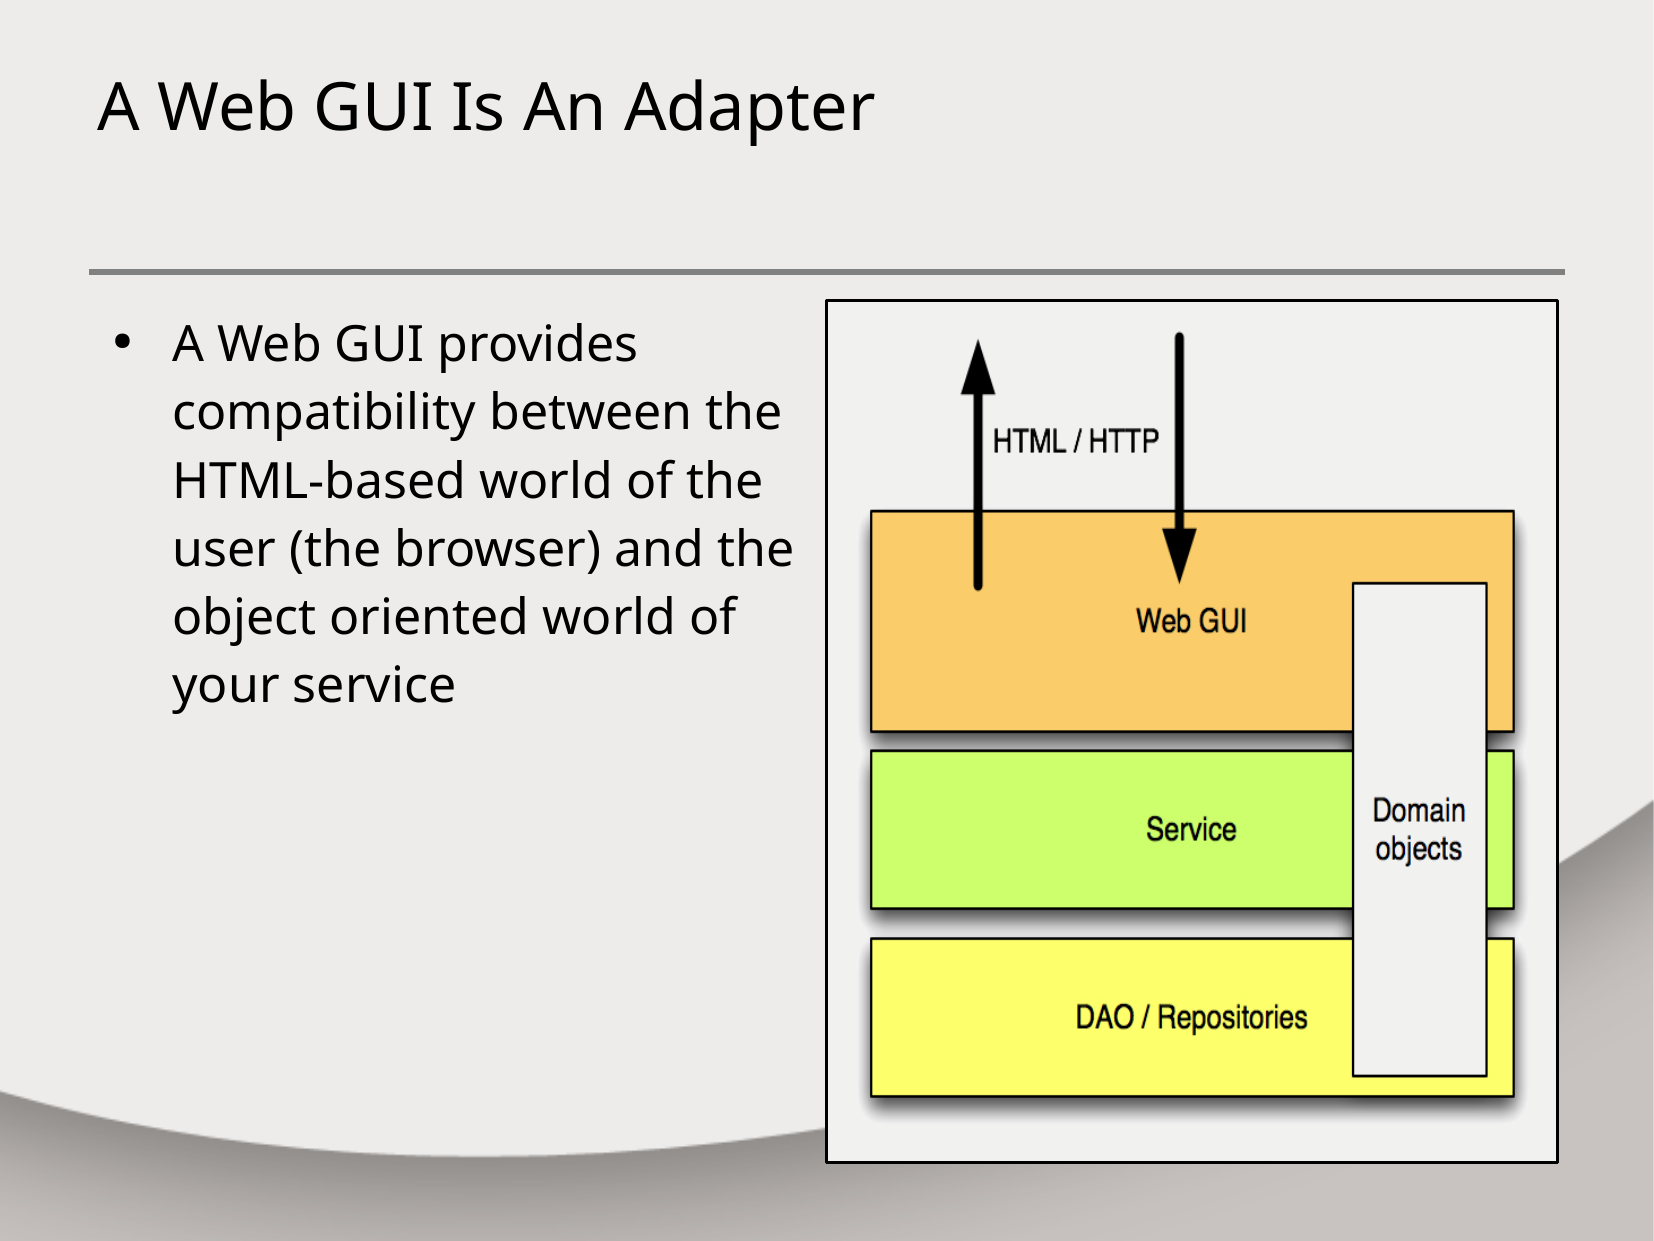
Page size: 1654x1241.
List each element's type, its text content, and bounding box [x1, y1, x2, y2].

picture [0, 0, 1654, 1241]
text_box A Web GUI provides compatibility between the HTML-based world of the user (the browser) and the object oriented world of your service [97, 300, 825, 1164]
title A Web GUI Is An Adapter [97, 75, 1561, 226]
